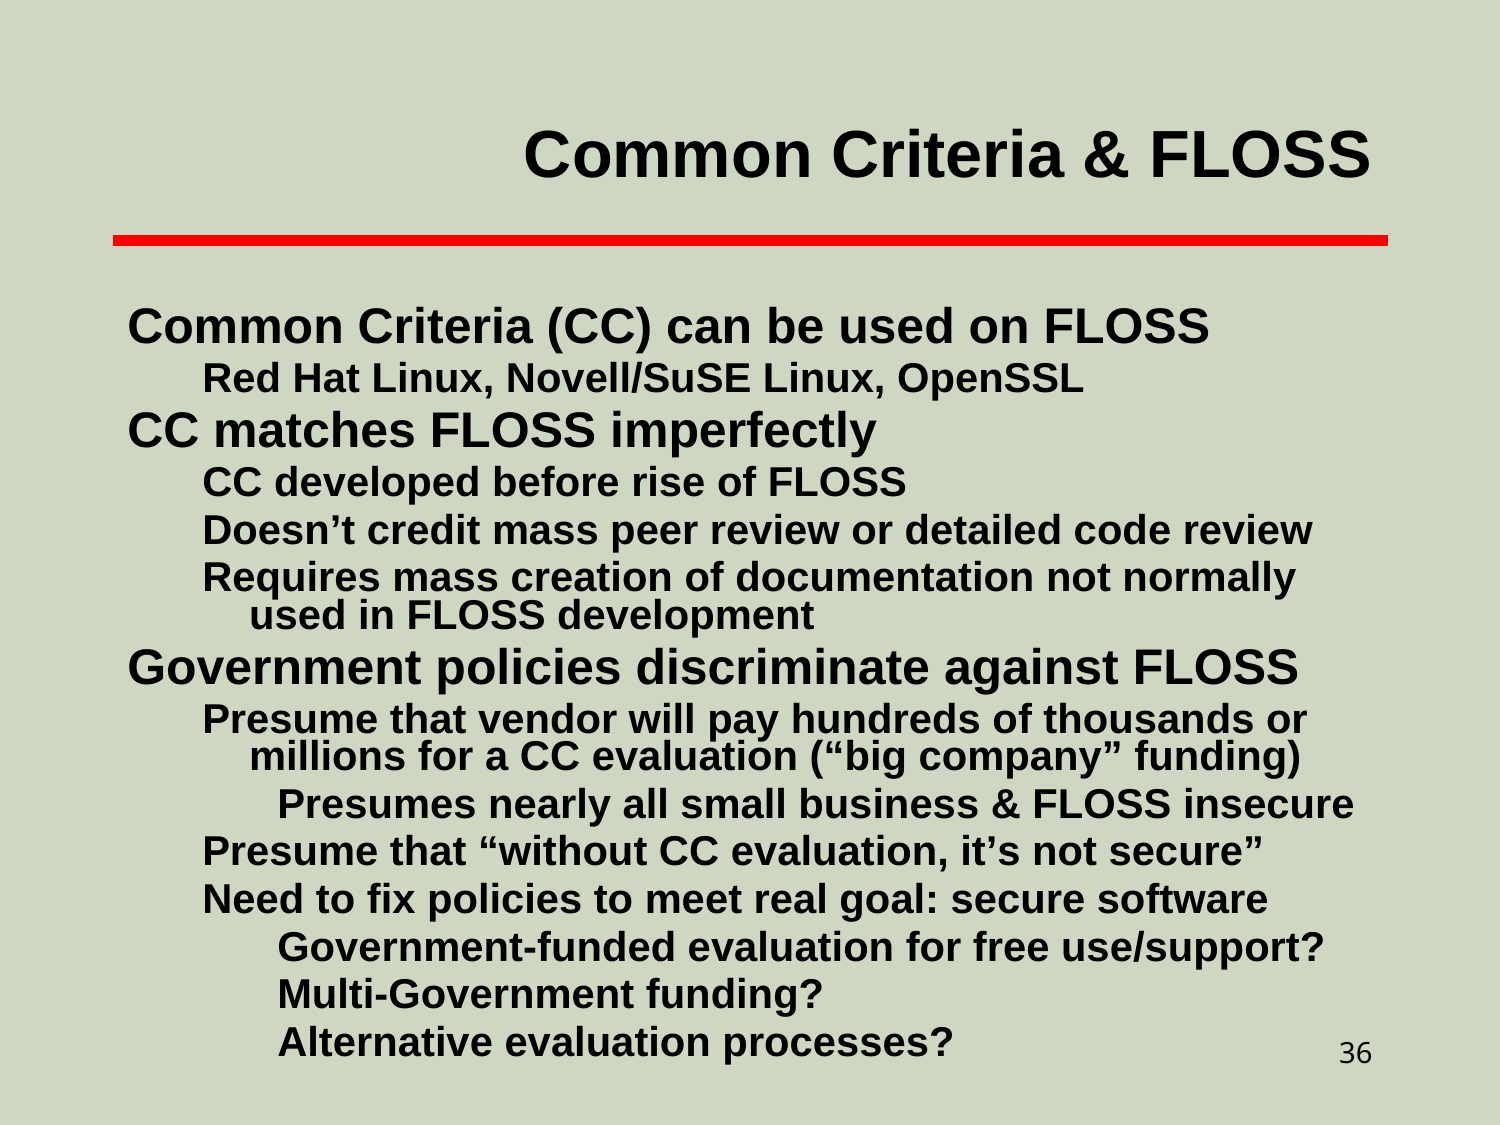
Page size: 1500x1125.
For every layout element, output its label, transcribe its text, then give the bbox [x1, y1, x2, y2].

list Common Criteria (CC) can be used on FLOSS Red Hat Linux, Novell/SuSE Linux, OpenSSL CC matches FLOSS imperfectly CC developed before rise of FLOSS Doesn’t credit mass peer review or detailed code review Requires mass creation of documentation not normally used in FLOSS development Government policies discriminate against FLOSS Presume that vendor will pay hundreds of thousands or millions for a CC evaluation (“big company” funding) Presumes nearly all small business & FLOSS insecure Presume that “without CC evaluation, it’s not secure” Need to fix policies to meet real goal: secure software Government-funded evaluation for free use/support? Multi-Government funding? Alternative evaluation processes? [112, 299, 1388, 1120]
title Common Criteria & FLOSS [337, 85, 1388, 224]
